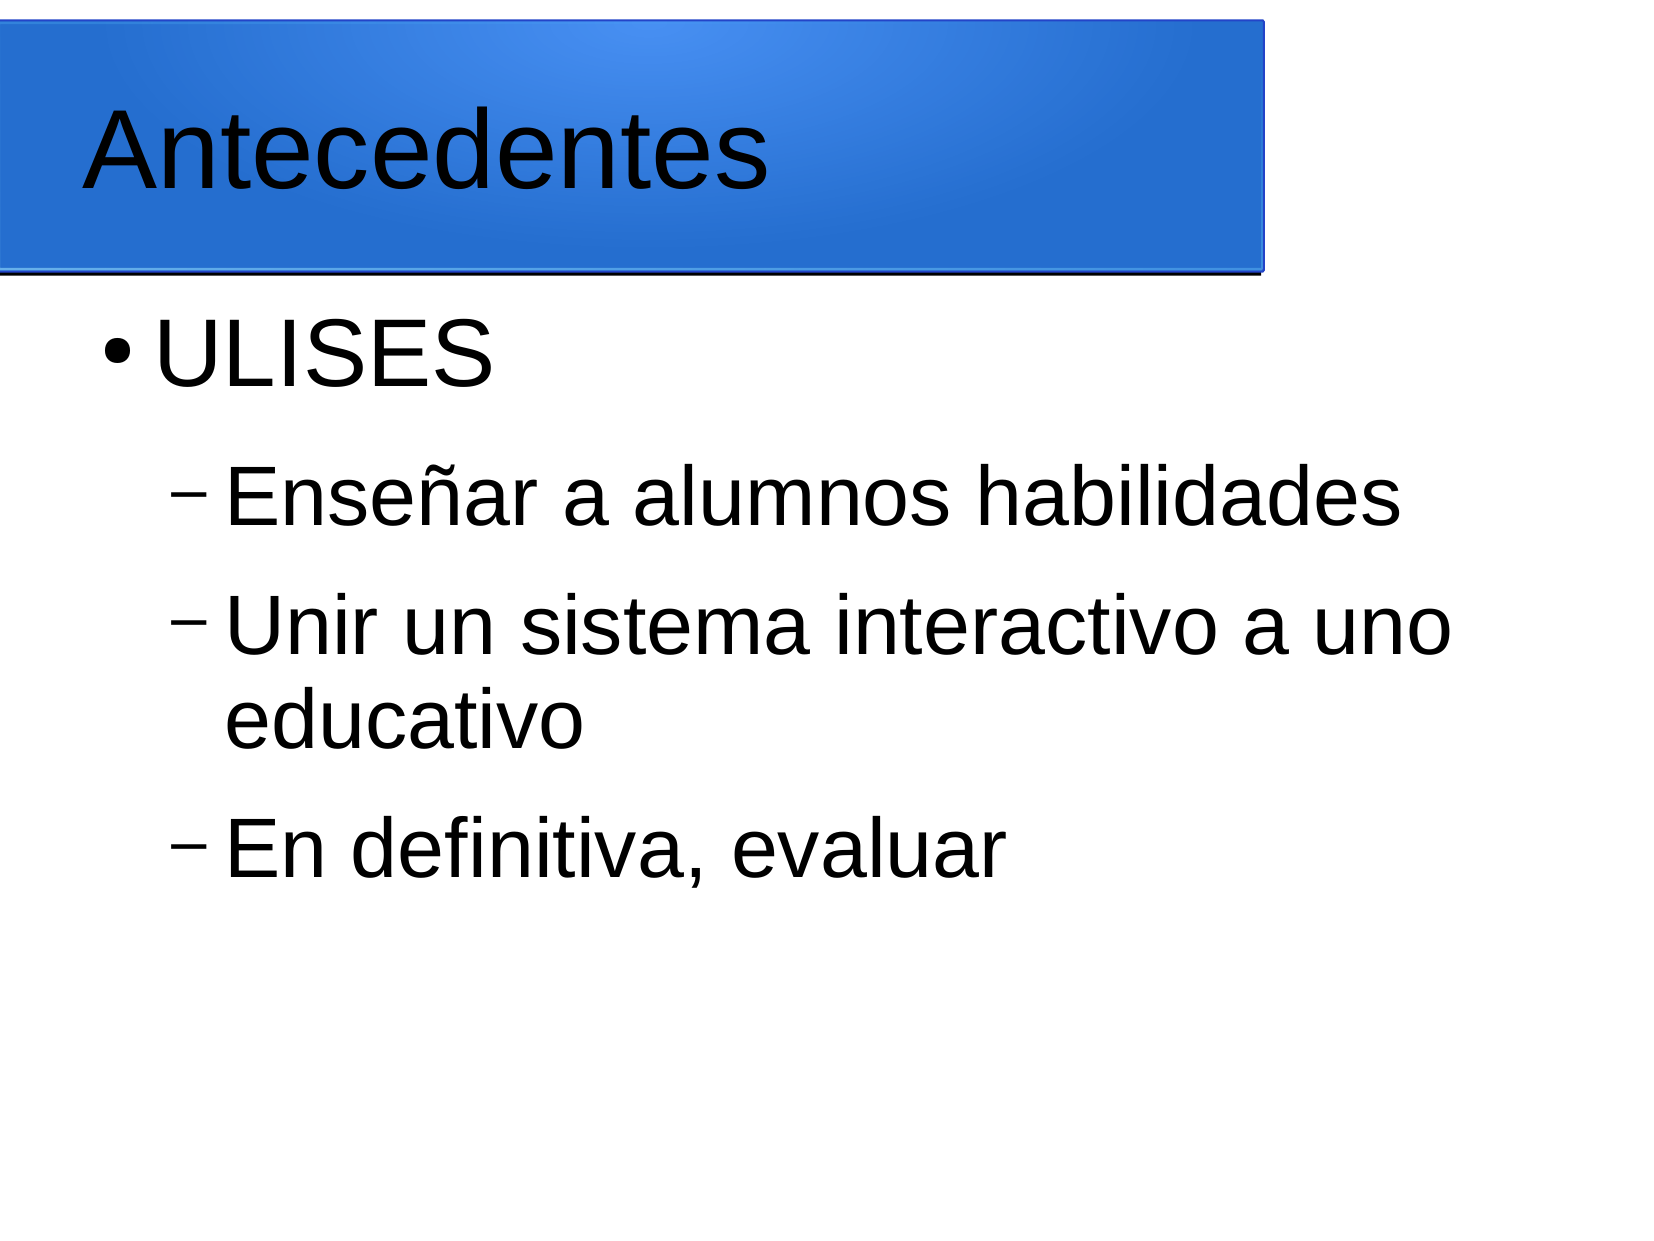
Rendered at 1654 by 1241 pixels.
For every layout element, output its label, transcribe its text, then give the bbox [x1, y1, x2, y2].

title Antecedentes [82, 47, 1235, 252]
list ULISES Enseñar a alumnos habilidades Unir un sistema interactivo a uno educativo En definitiva, evaluar [82, 299, 1571, 1019]
